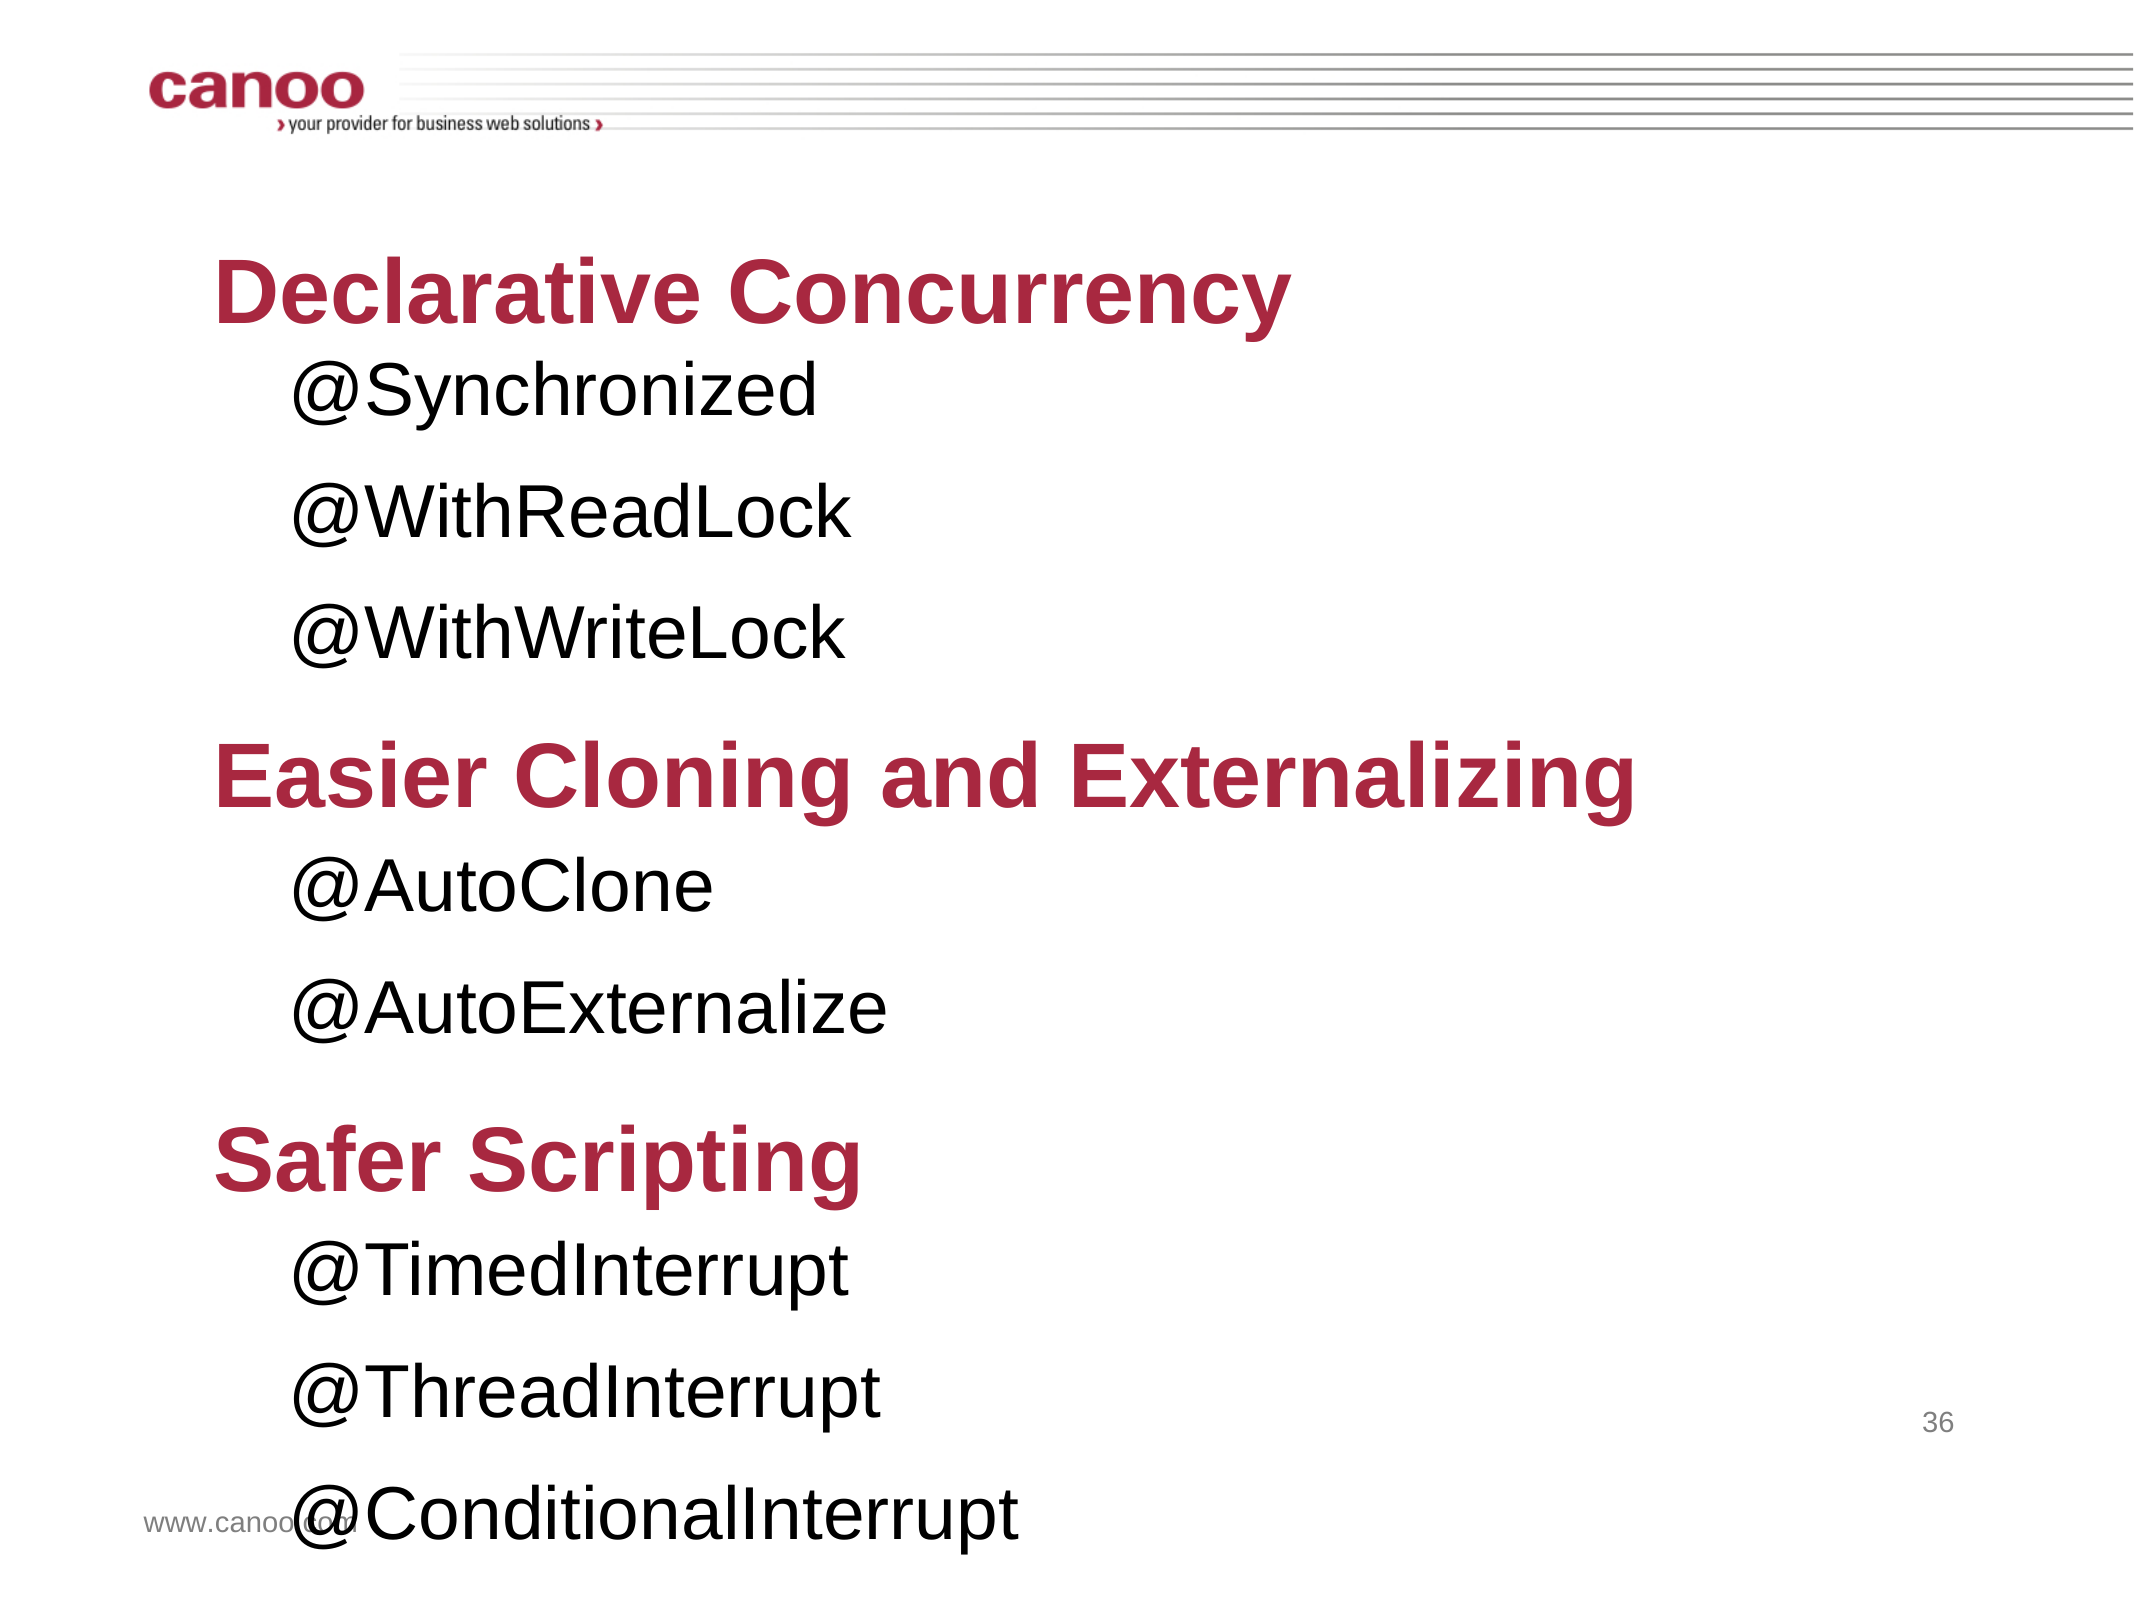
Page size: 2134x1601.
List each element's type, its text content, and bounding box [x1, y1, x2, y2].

title Easier Cloning and Externalizing [204, 604, 2020, 835]
list @AutoClone @AutoExternalize [204, 864, 2018, 988]
picture [0, 21, 2134, 188]
title Declarative Concurrency [204, 120, 2020, 350]
list @Synchronized @WithReadLock @WithWriteLock [204, 367, 2018, 604]
list @TimedInterrupt @ThreadInterrupt @ConditionalInterrupt [204, 1248, 2018, 1582]
title Safer Scripting [204, 988, 2020, 1219]
